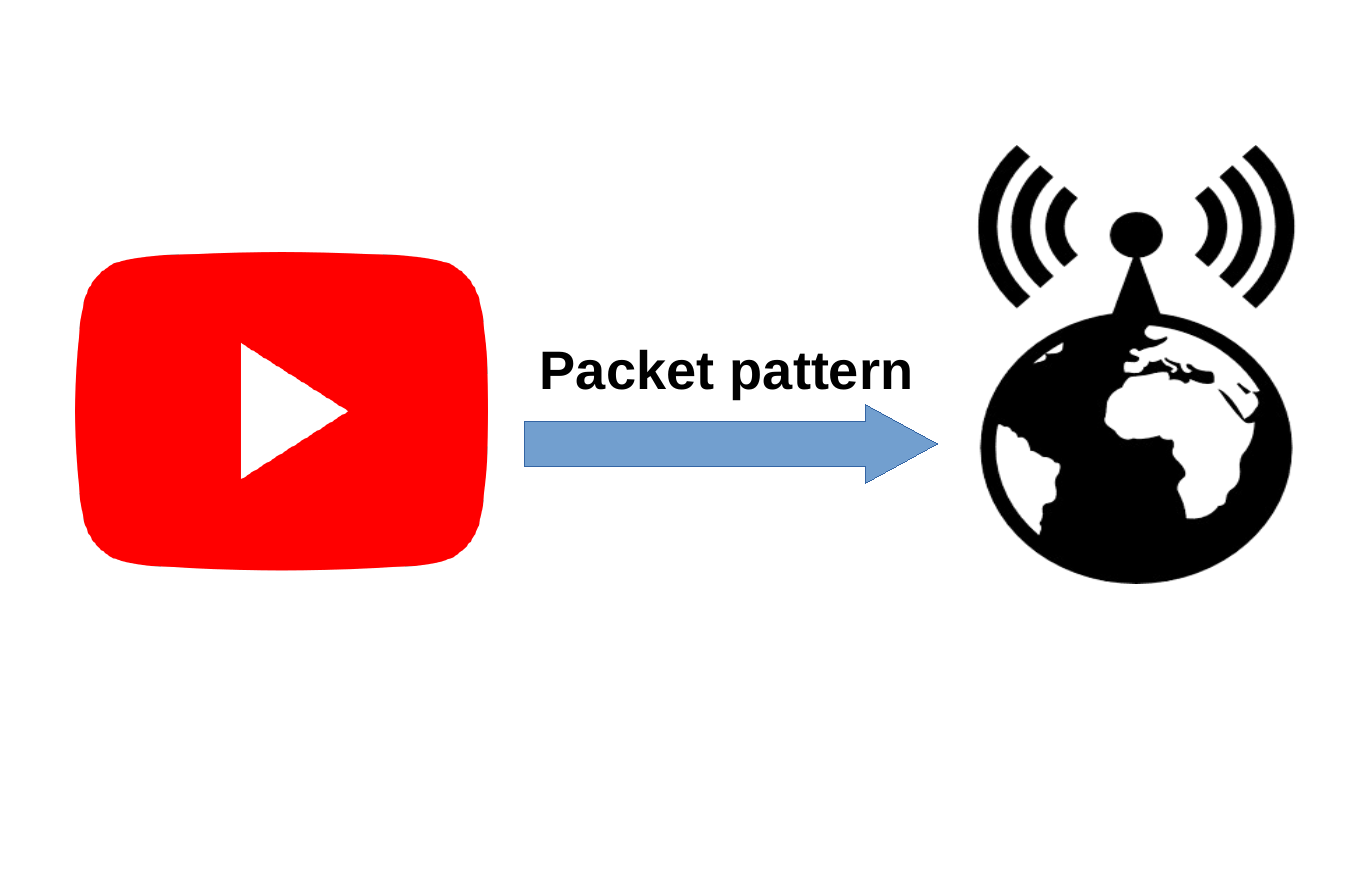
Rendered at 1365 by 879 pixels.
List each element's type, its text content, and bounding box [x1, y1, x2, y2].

text_box Packet pattern [525, 333, 938, 497]
picture [75, 183, 488, 638]
picture [885, 145, 1365, 584]
